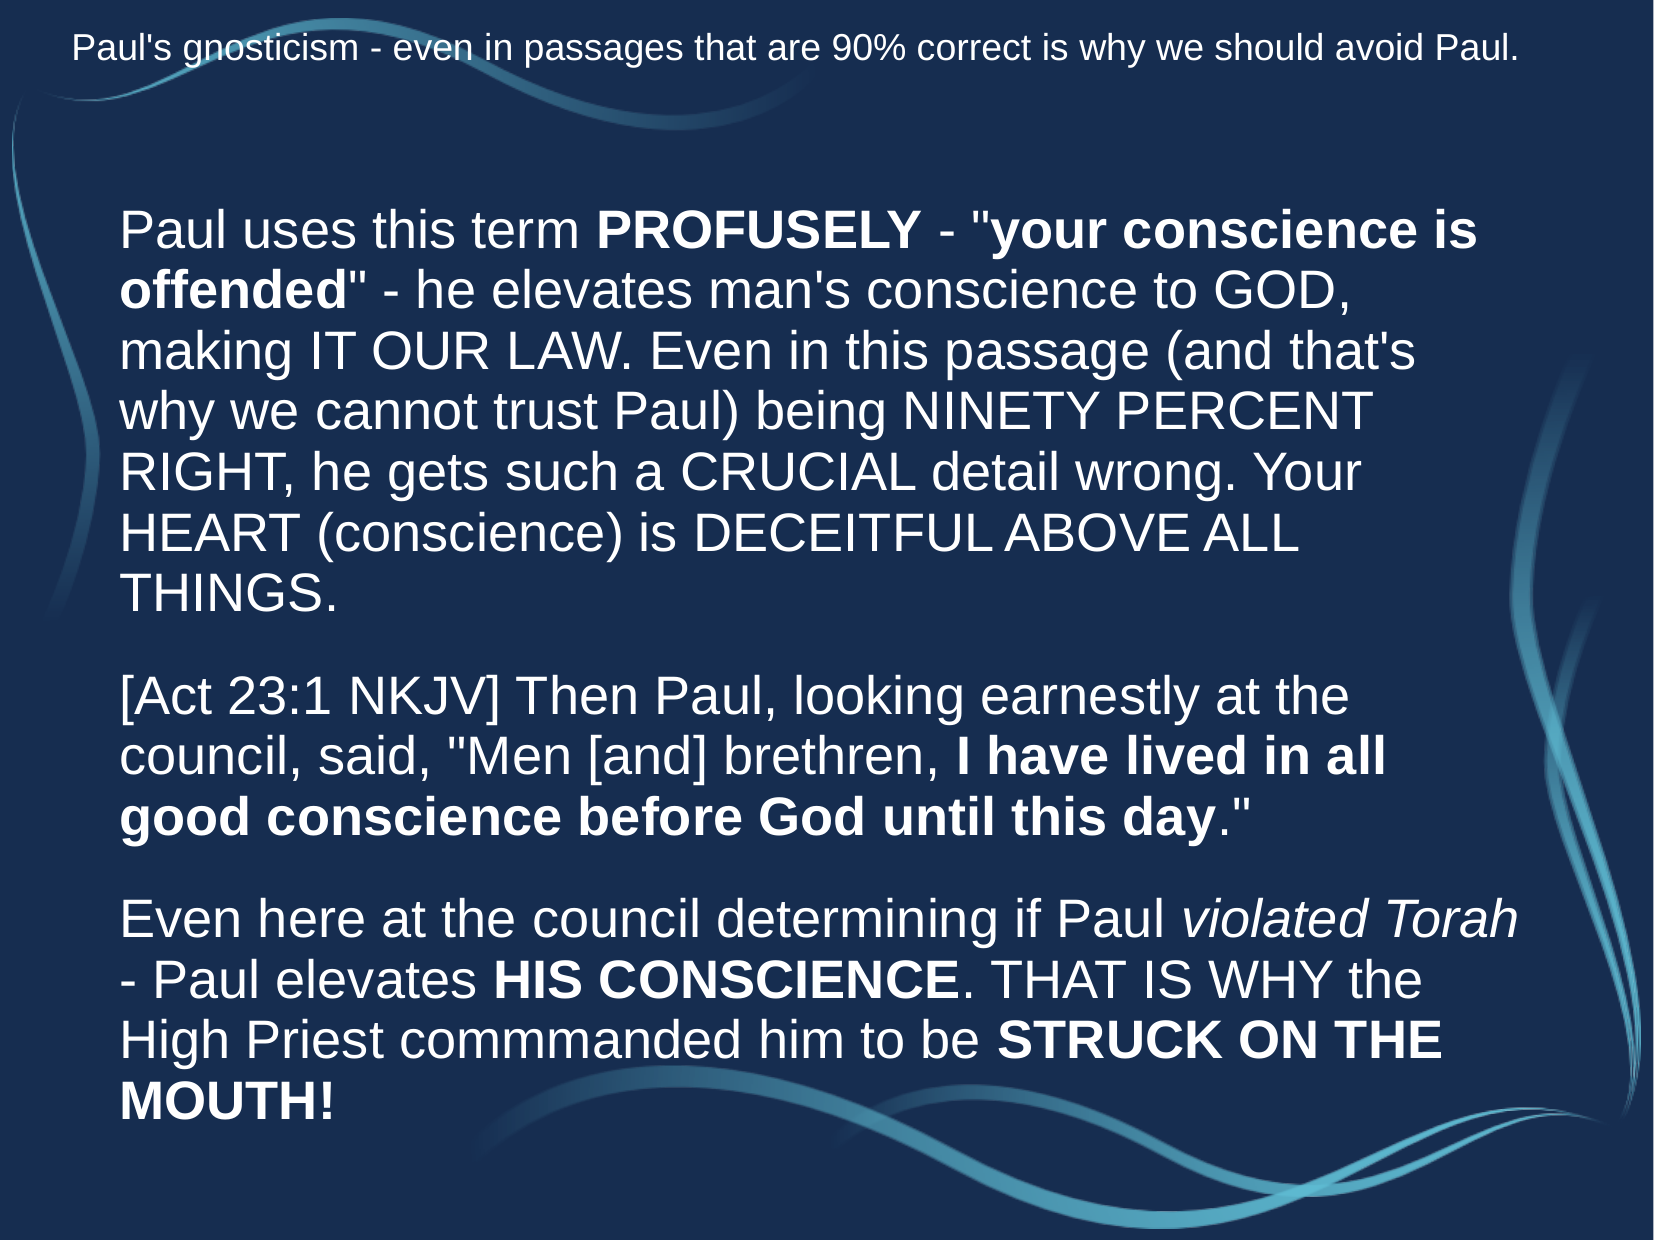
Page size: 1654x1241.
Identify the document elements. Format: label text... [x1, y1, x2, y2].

list Paul uses this term PROFUSELY - "your conscience is offended" - he elevates man's conscience to GOD, making IT OUR LAW. Even in this passage (and that's why we cannot trust Paul) being NINETY PERCENT RIGHT, he gets such a CRUCIAL detail wrong. Your HEART (conscience) is DECEITFUL ABOVE ALL THINGS. [Act 23:1 NKJV] Then Paul, looking earnestly at the council, said, "Men [and] brethren, I have lived in all good conscience before God until this day." Even here at the council determining if Paul violated Torah - Paul elevates HIS CONSCIENCE. THAT IS WHY the High Priest commmanded him to be STRUCK ON THE MOUTH! [100, 192, 1544, 1106]
picture [460, 346, 1641, 1229]
picture [12, 18, 104, 625]
title Paul's gnosticism - even in passages that are 90% correct is why we should avoid Paul. [56, 18, 1545, 218]
